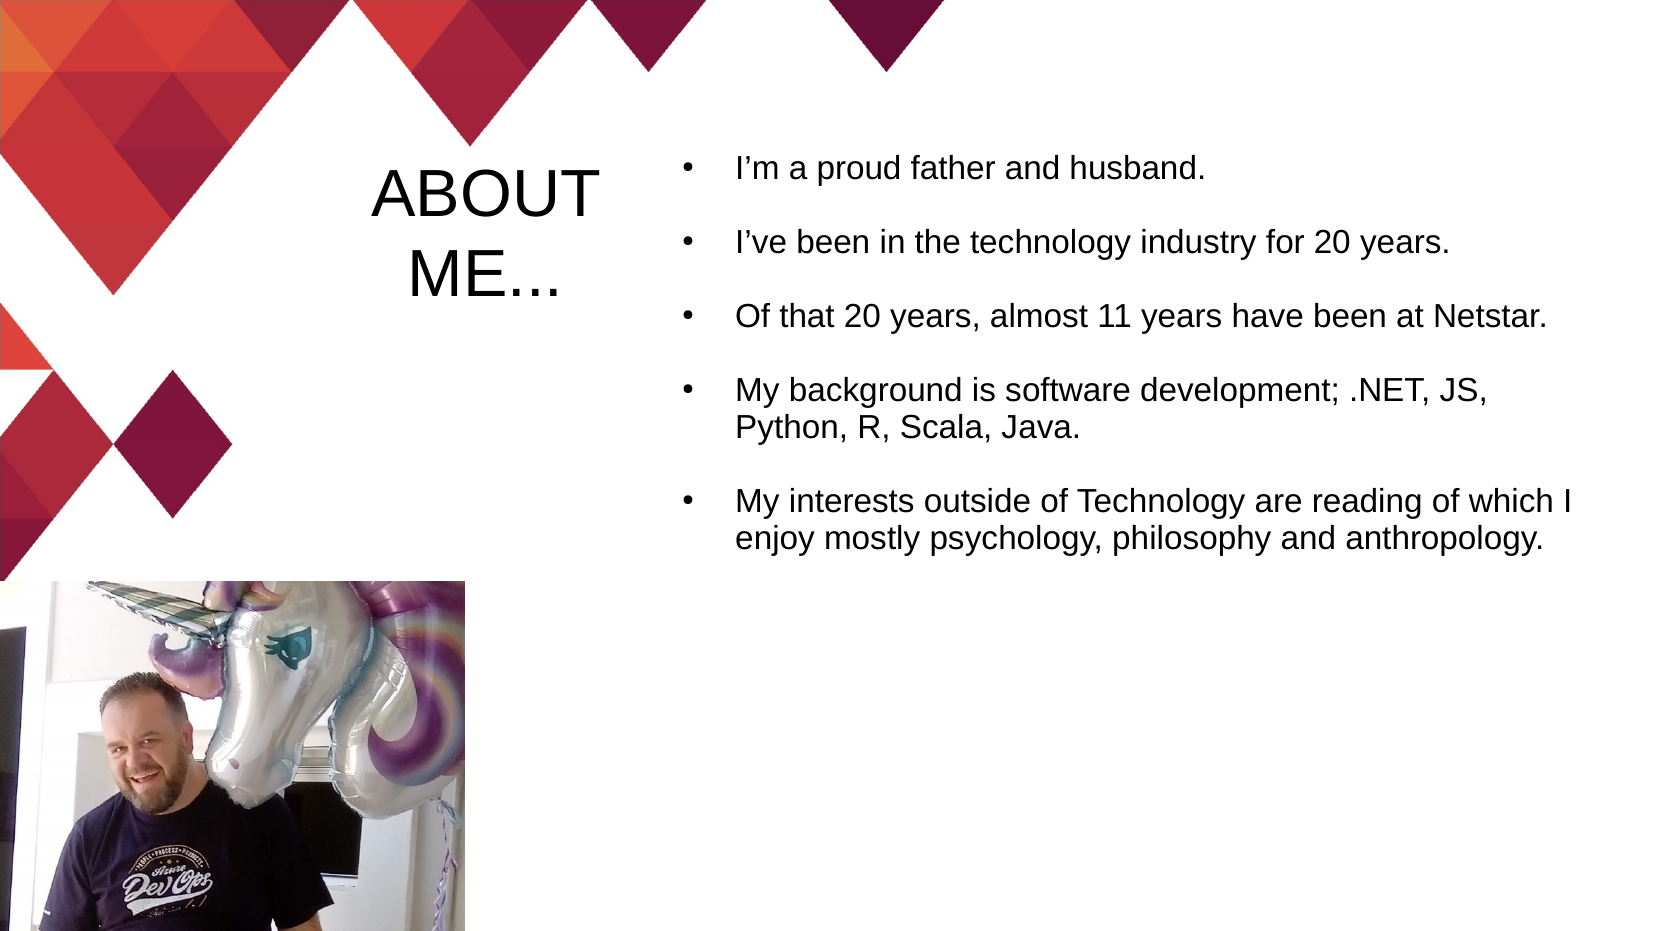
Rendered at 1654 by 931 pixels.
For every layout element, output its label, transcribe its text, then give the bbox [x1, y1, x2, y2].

text_box I’m a proud father and husband. I’ve been in the technology industry for 20 years. Of that 20 years, almost 11 years have been at Netstar. My background is software development; .NET, JS, Python, R, Scala, Java. My interests outside of Technology are reading of which I enjoy mostly psychology, philosophy and anthropology. [649, 141, 1619, 842]
title About me... [309, 116, 662, 343]
picture [0, 0, 1654, 931]
